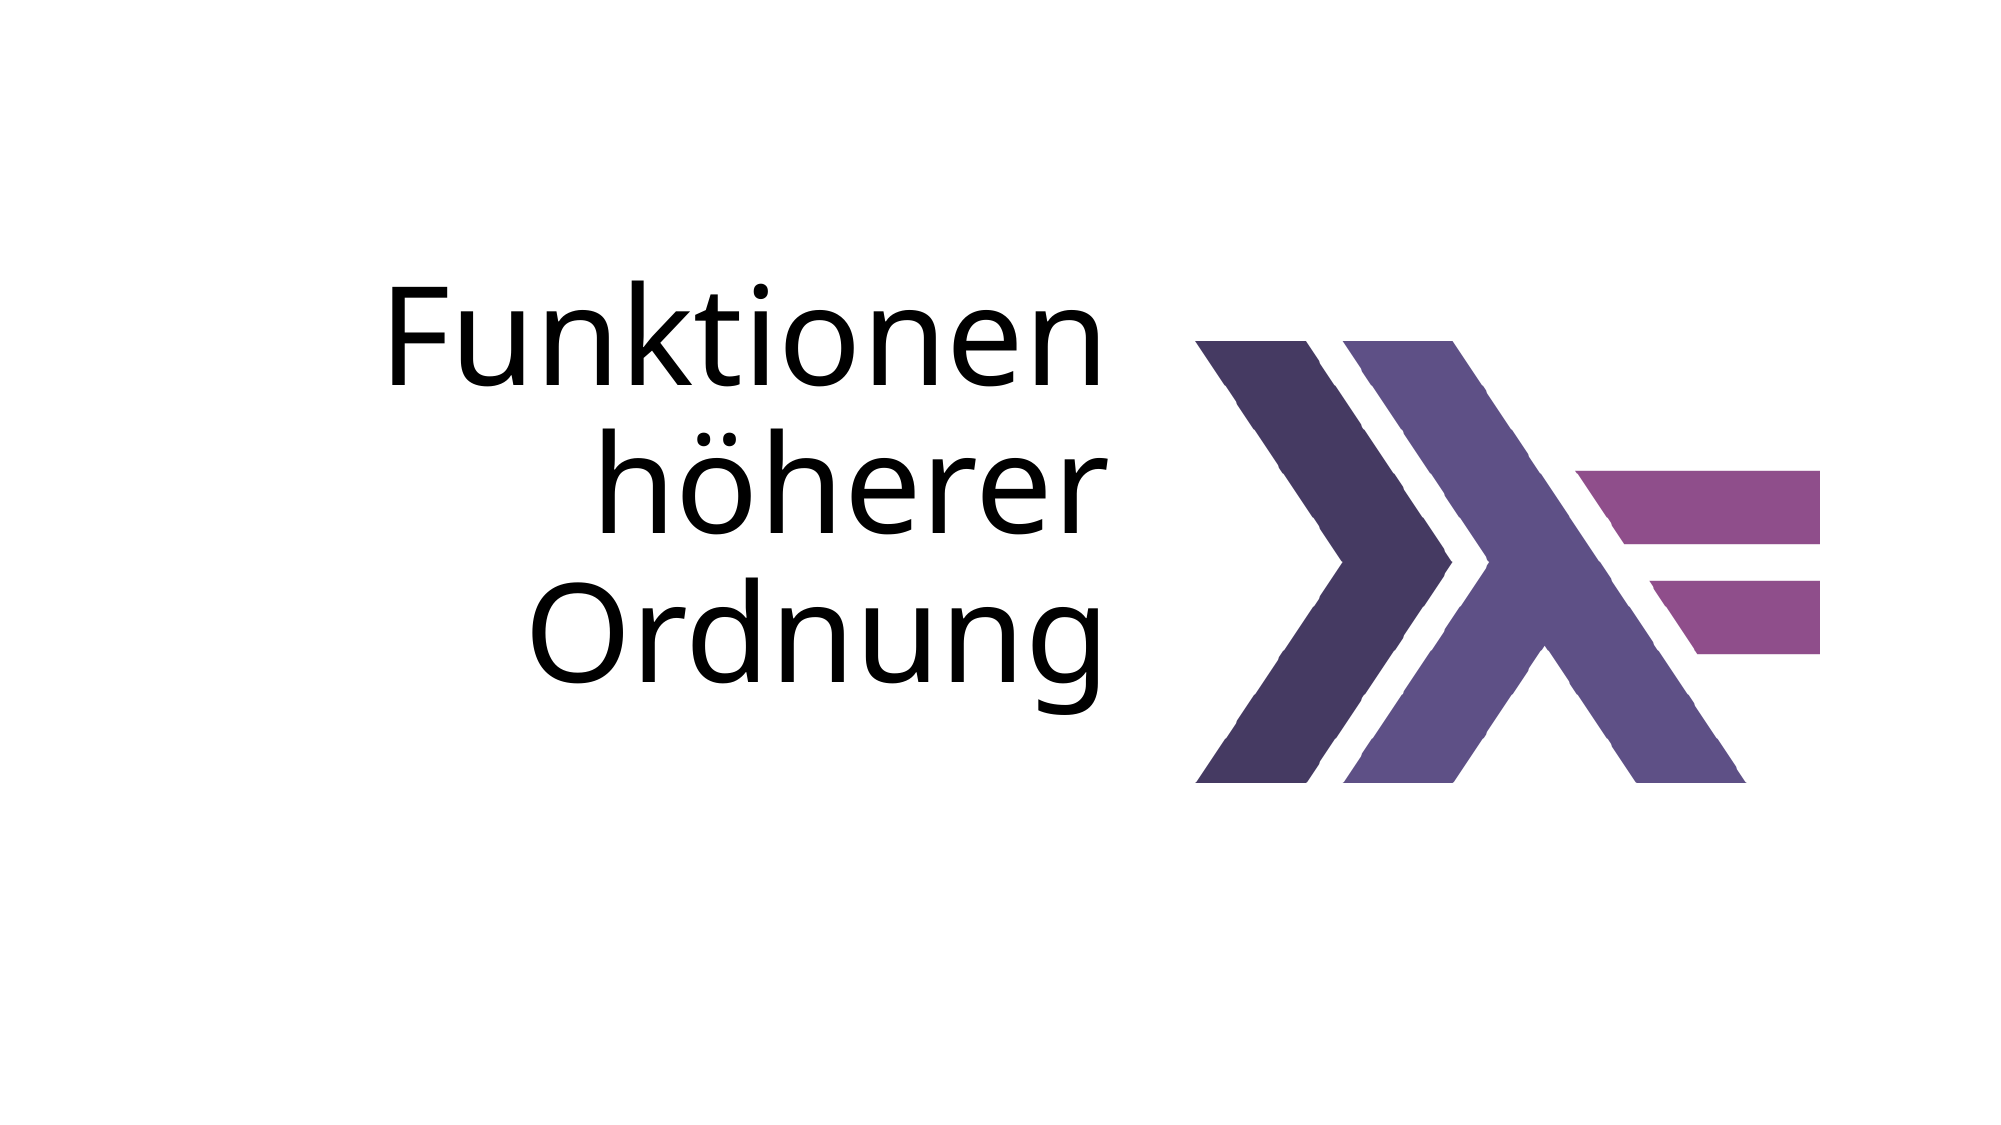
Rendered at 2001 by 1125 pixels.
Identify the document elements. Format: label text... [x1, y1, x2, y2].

title Funktionen höherer Ordnung [100, 215, 1125, 720]
picture [1195, 341, 1820, 783]
